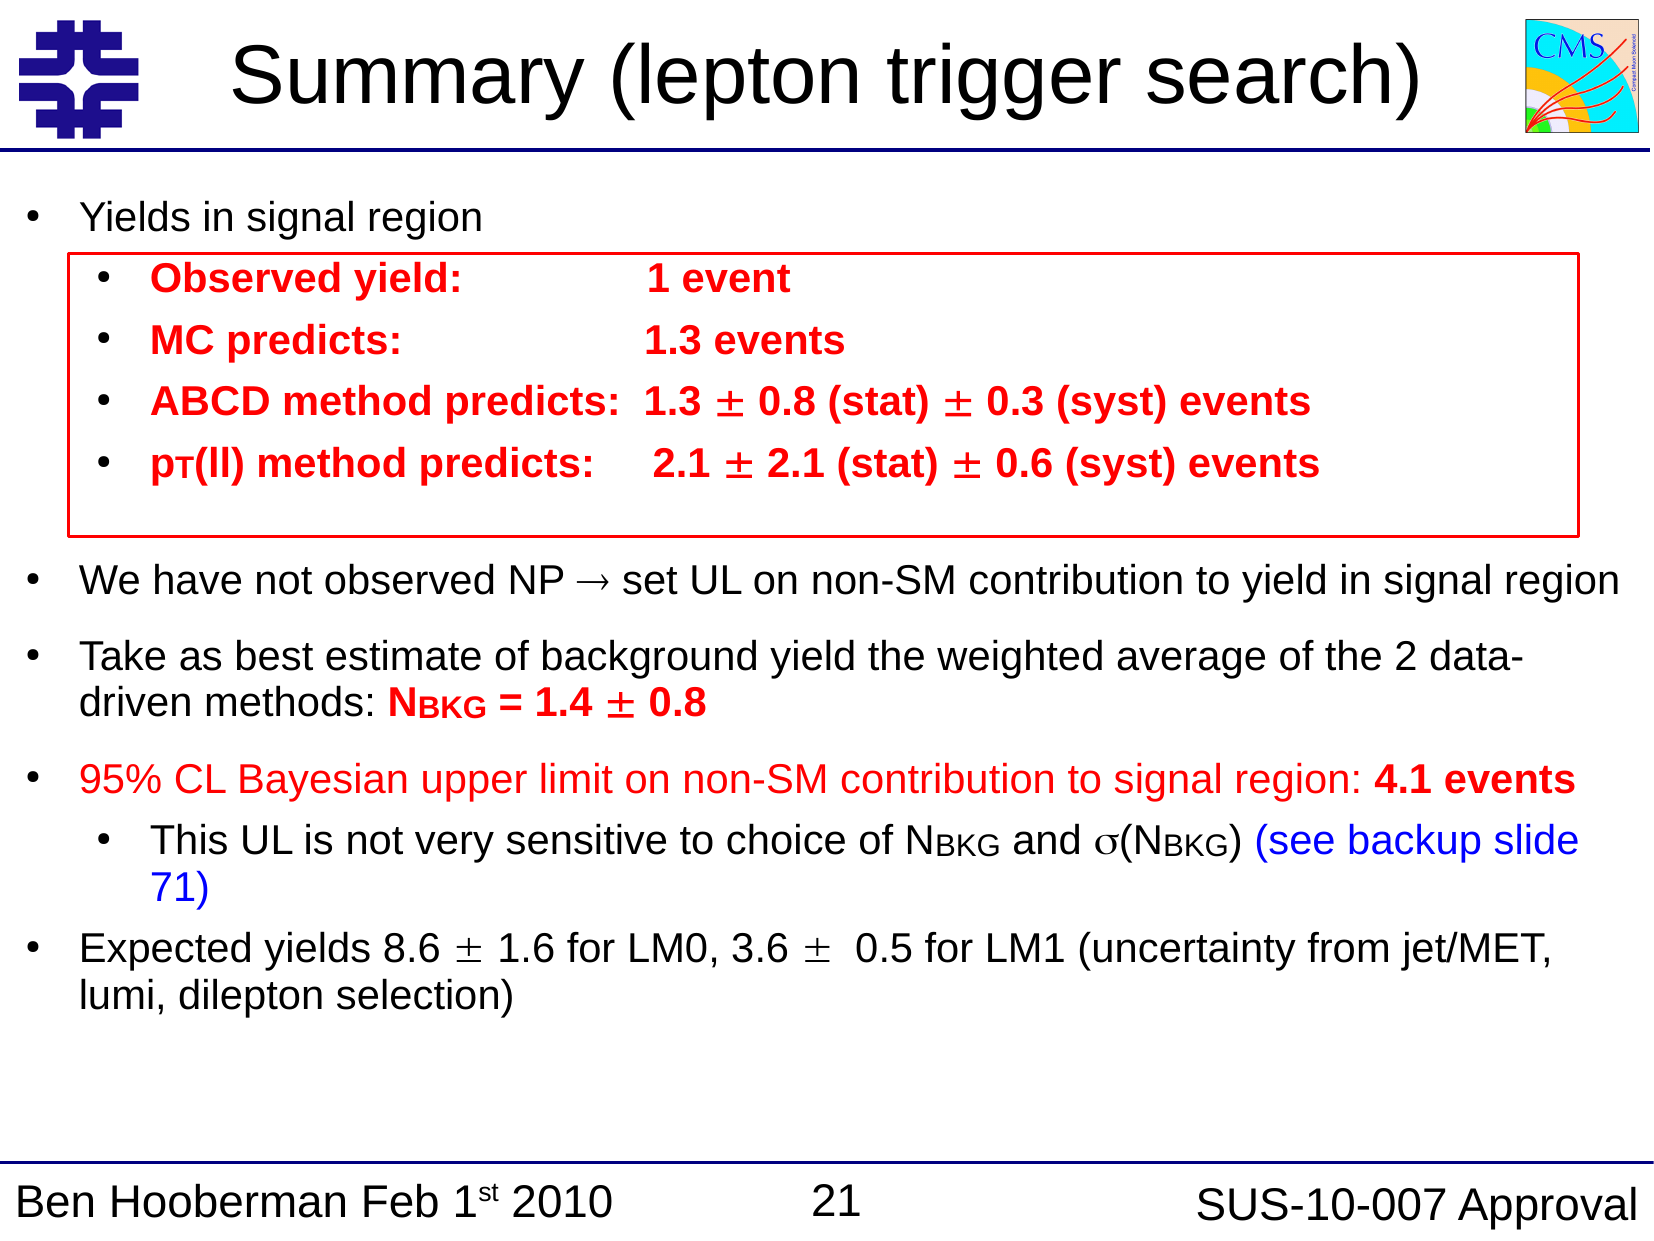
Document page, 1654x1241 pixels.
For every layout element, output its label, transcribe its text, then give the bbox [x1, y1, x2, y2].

title Summary (lepton trigger search) [0, 0, 1654, 151]
list Yields in signal region Observed yield: 1 event MC predicts: 1.3 events ABCD method predicts: 1.3  0.8 (stat)  0.3 (syst) events pT(ll) method predicts: 2.1  2.1 (stat)  0.6 (syst) events We have not observed NP  set UL on non-SM contribution to yield in signal region Take as best estimate of background yield the weighted average of the 2 data-driven methods: NBKG = 1.4  0.8 95% CL Bayesian upper limit on non-SM contribution to signal region: 4.1 events This UL is not very sensitive to choice of NBKG and s(NBKG) (see backup slide 71) Expected yields 8.6  1.6 for LM0, 3.6  0.5 for LM1 (uncertainty from jet/MET, lumi, dilepton selection) [7, 193, 1639, 1241]
